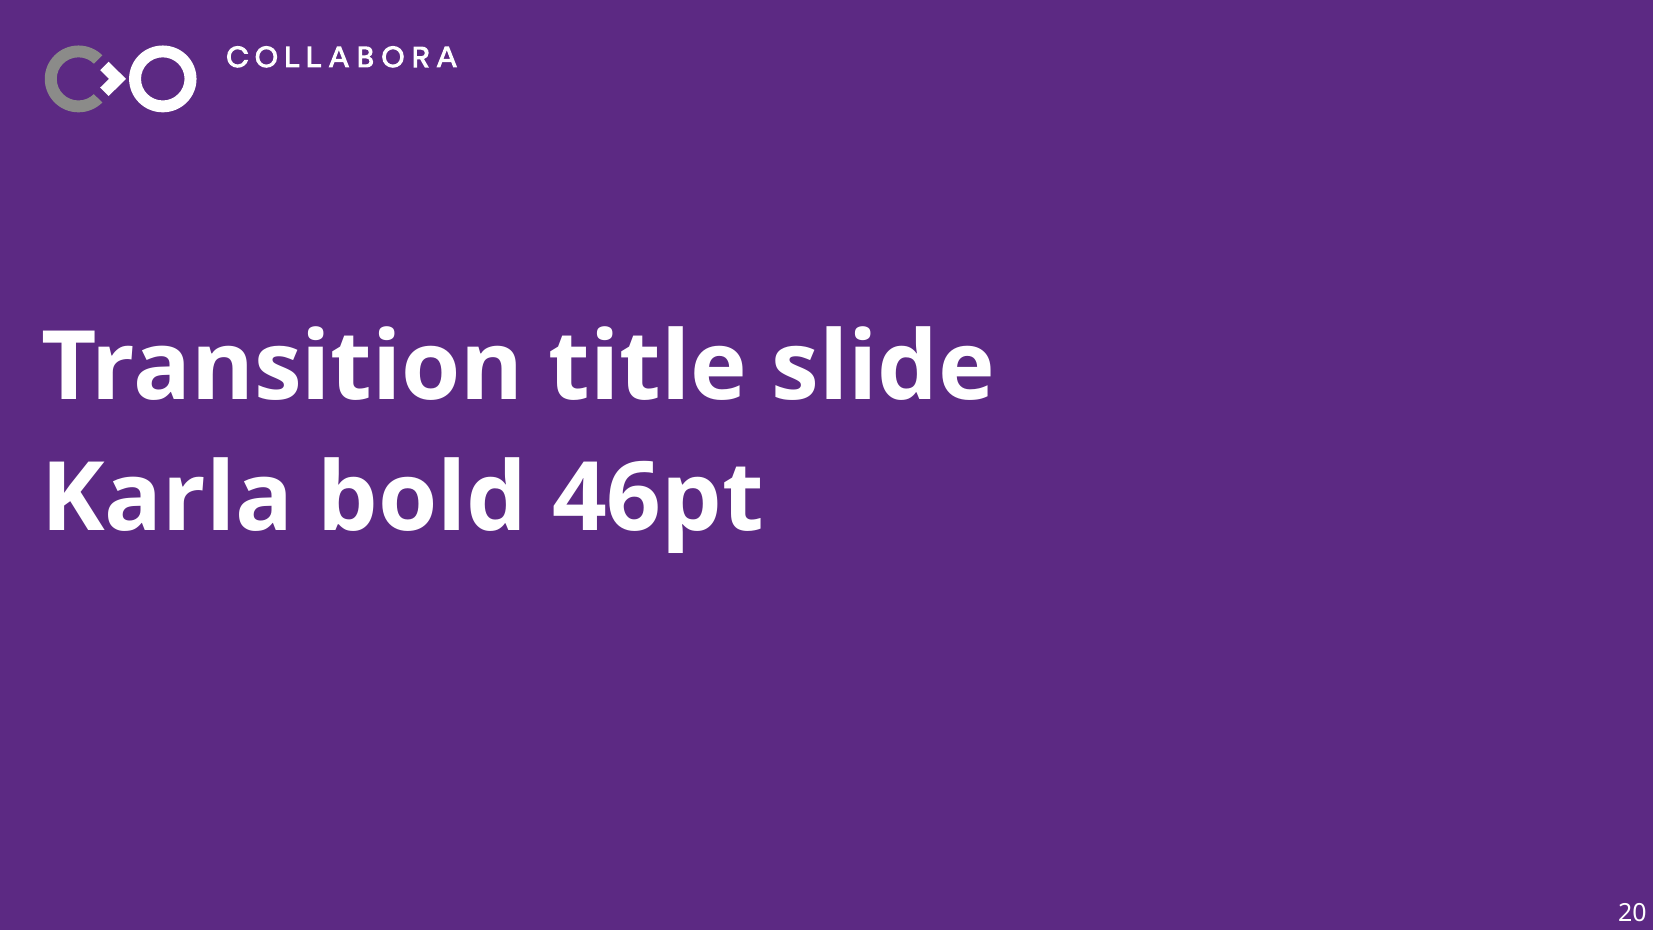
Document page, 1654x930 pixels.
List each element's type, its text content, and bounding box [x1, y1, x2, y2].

title Transition title slide Karla bold 46pt [41, 315, 1529, 541]
